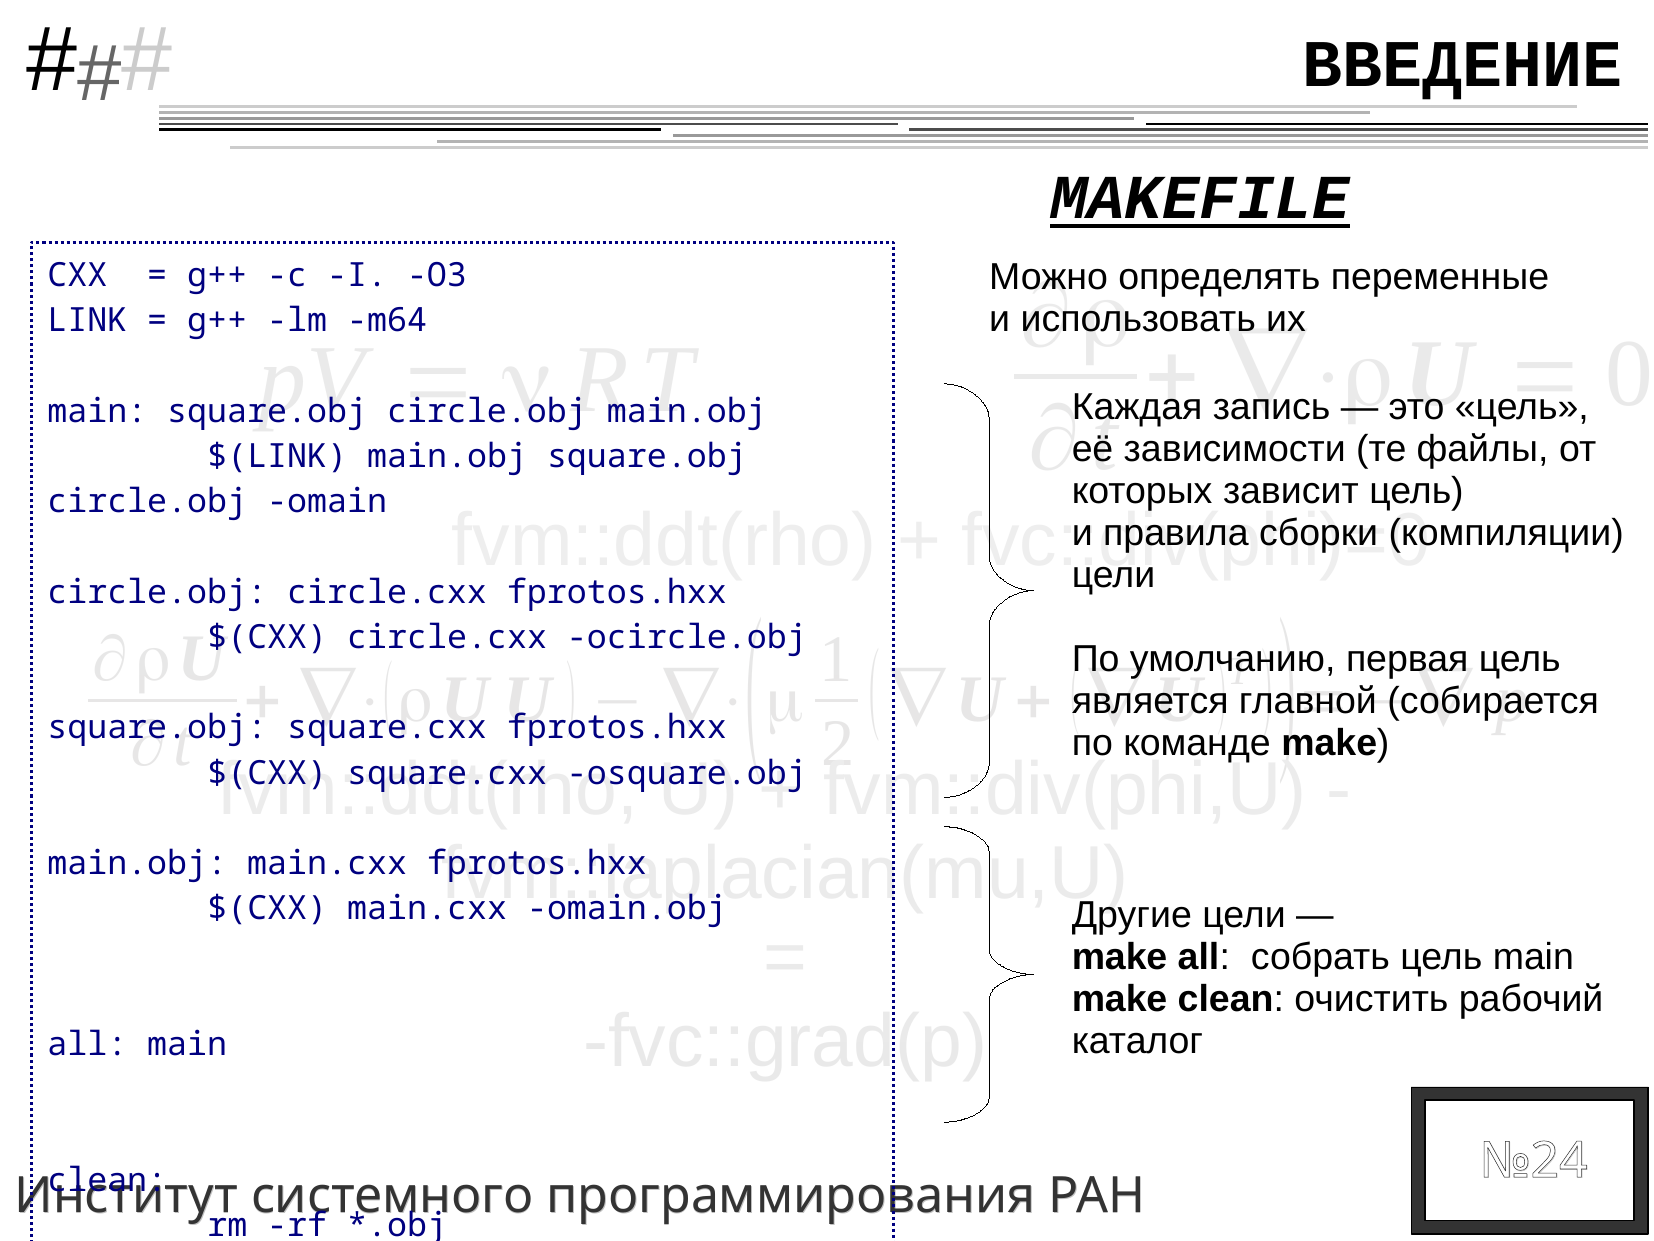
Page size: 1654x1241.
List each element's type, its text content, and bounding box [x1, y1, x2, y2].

text_box Можно определять переменные и использовать их [974, 248, 1565, 347]
title MAKEFILE [0, 147, 1654, 257]
text_box CXX = g++ -c -I. -O3 LINK = g++ -lm -m64 main: square.obj circle.obj main.obj $(LINK) main.obj square.obj circle.obj -omain circle.obj: circle.cxx fprotos.hxx $(CXX) circle.cxx -ocircle.obj square.obj: square.cxx fprotos.hxx $(CXX) square.cxx -osquare.obj main.obj: main.cxx fprotos.hxx $(CXX) main.cxx -omain.obj all: main clean: rm -rf *.obj rm -rf main [31, 242, 894, 1123]
text_box Каждая запись — это «цель», её зависимости (те файлы, от которых зависит цель) и правила сборки (компиляции) цели По умолчанию, первая цель является главной (собирается по команде make) [1057, 377, 1640, 773]
text_box Другие цели — make all: собрать цель main make clean: очистить рабочий каталог [1057, 885, 1619, 1072]
